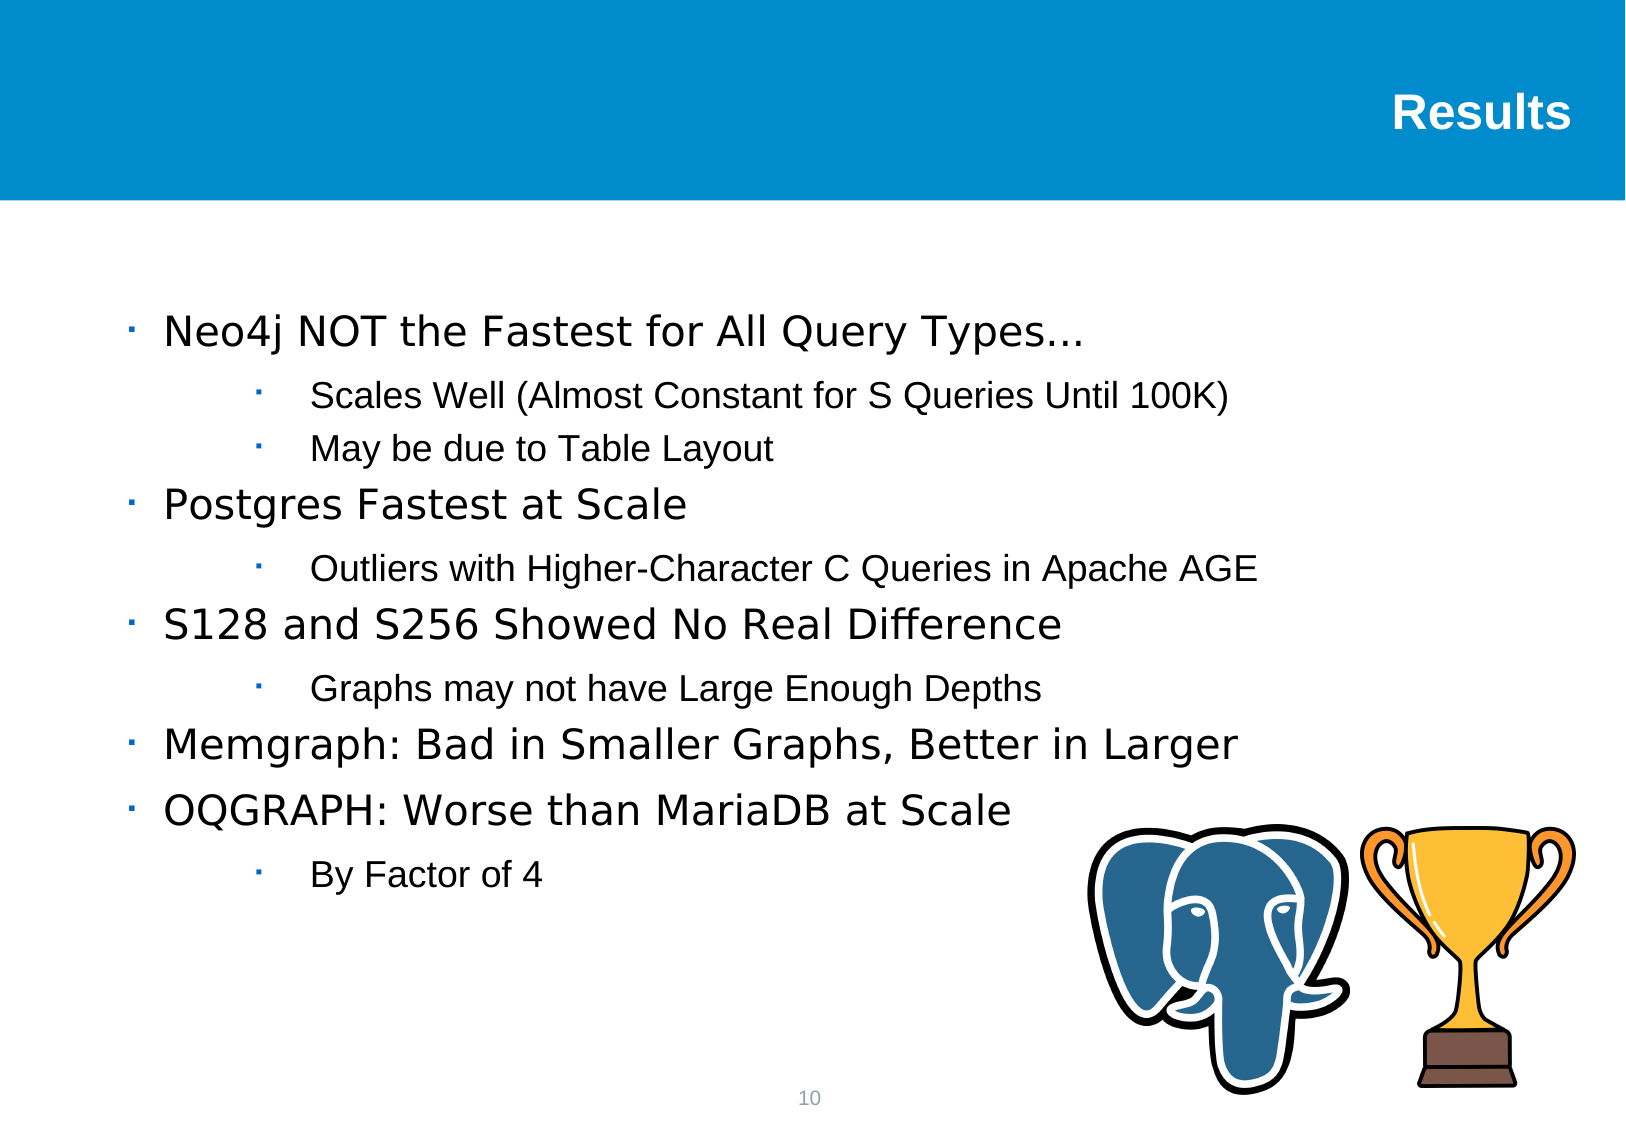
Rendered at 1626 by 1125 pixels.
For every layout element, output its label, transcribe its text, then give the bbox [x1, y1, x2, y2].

picture [1087, 824, 1350, 1095]
picture [1360, 826, 1576, 1088]
list Neo4j NOT the Fastest for All Query Types... Scales Well (Almost Constant for S Queries Until 100K) May be due to Table Layout Postgres Fastest at Scale Outliers with Higher-Character C Queries in Apache AGE S128 and S256 Showed No Real Difference Graphs may not have Large Enough Depths Memgraph: Bad in Smaller Graphs, Better in Larger OQGRAPH: Worse than MariaDB at Scale By Factor of 4 [87, 307, 1538, 896]
title Results [121, 37, 1573, 188]
